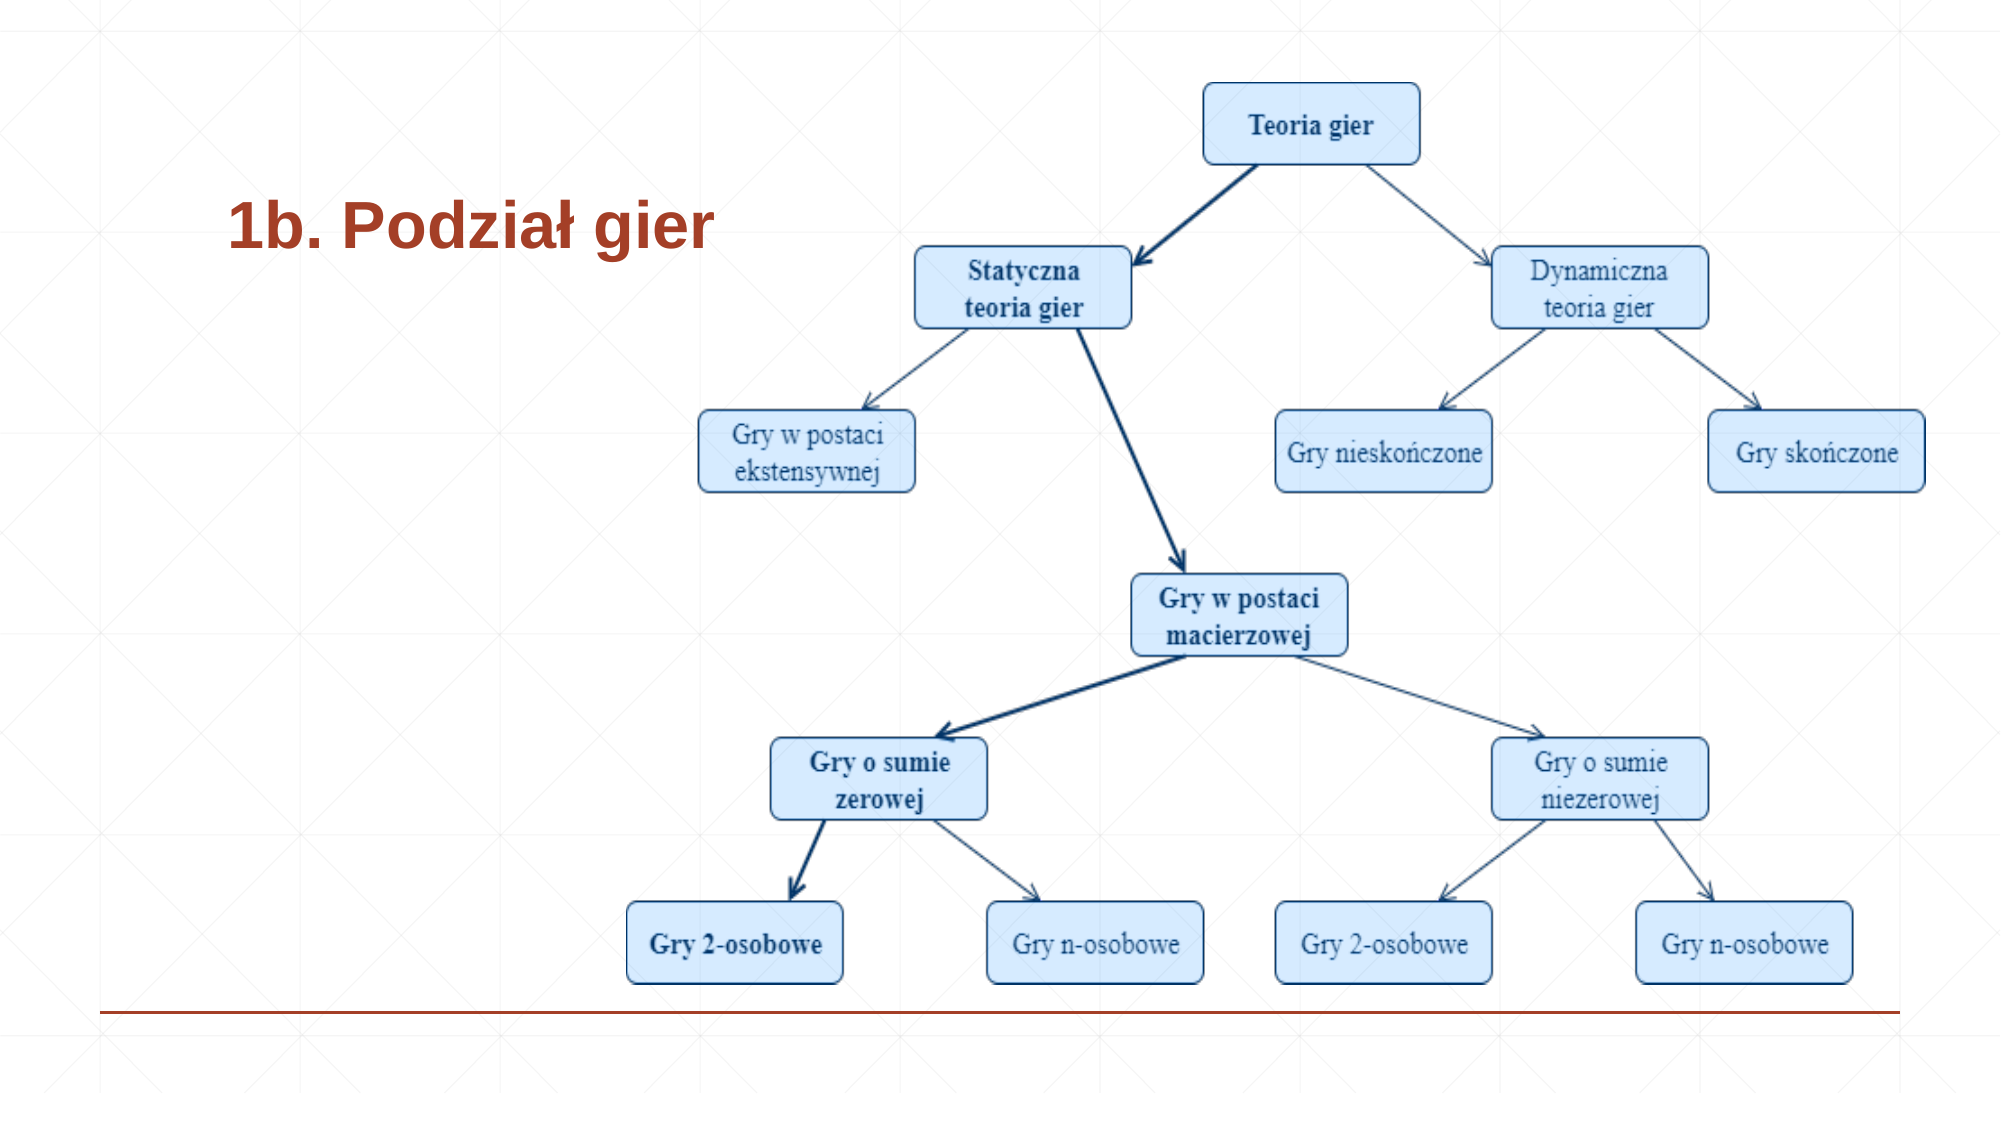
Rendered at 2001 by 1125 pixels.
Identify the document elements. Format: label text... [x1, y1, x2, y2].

title 1b. Podział gier [212, 82, 626, 271]
picture [626, 82, 1926, 985]
